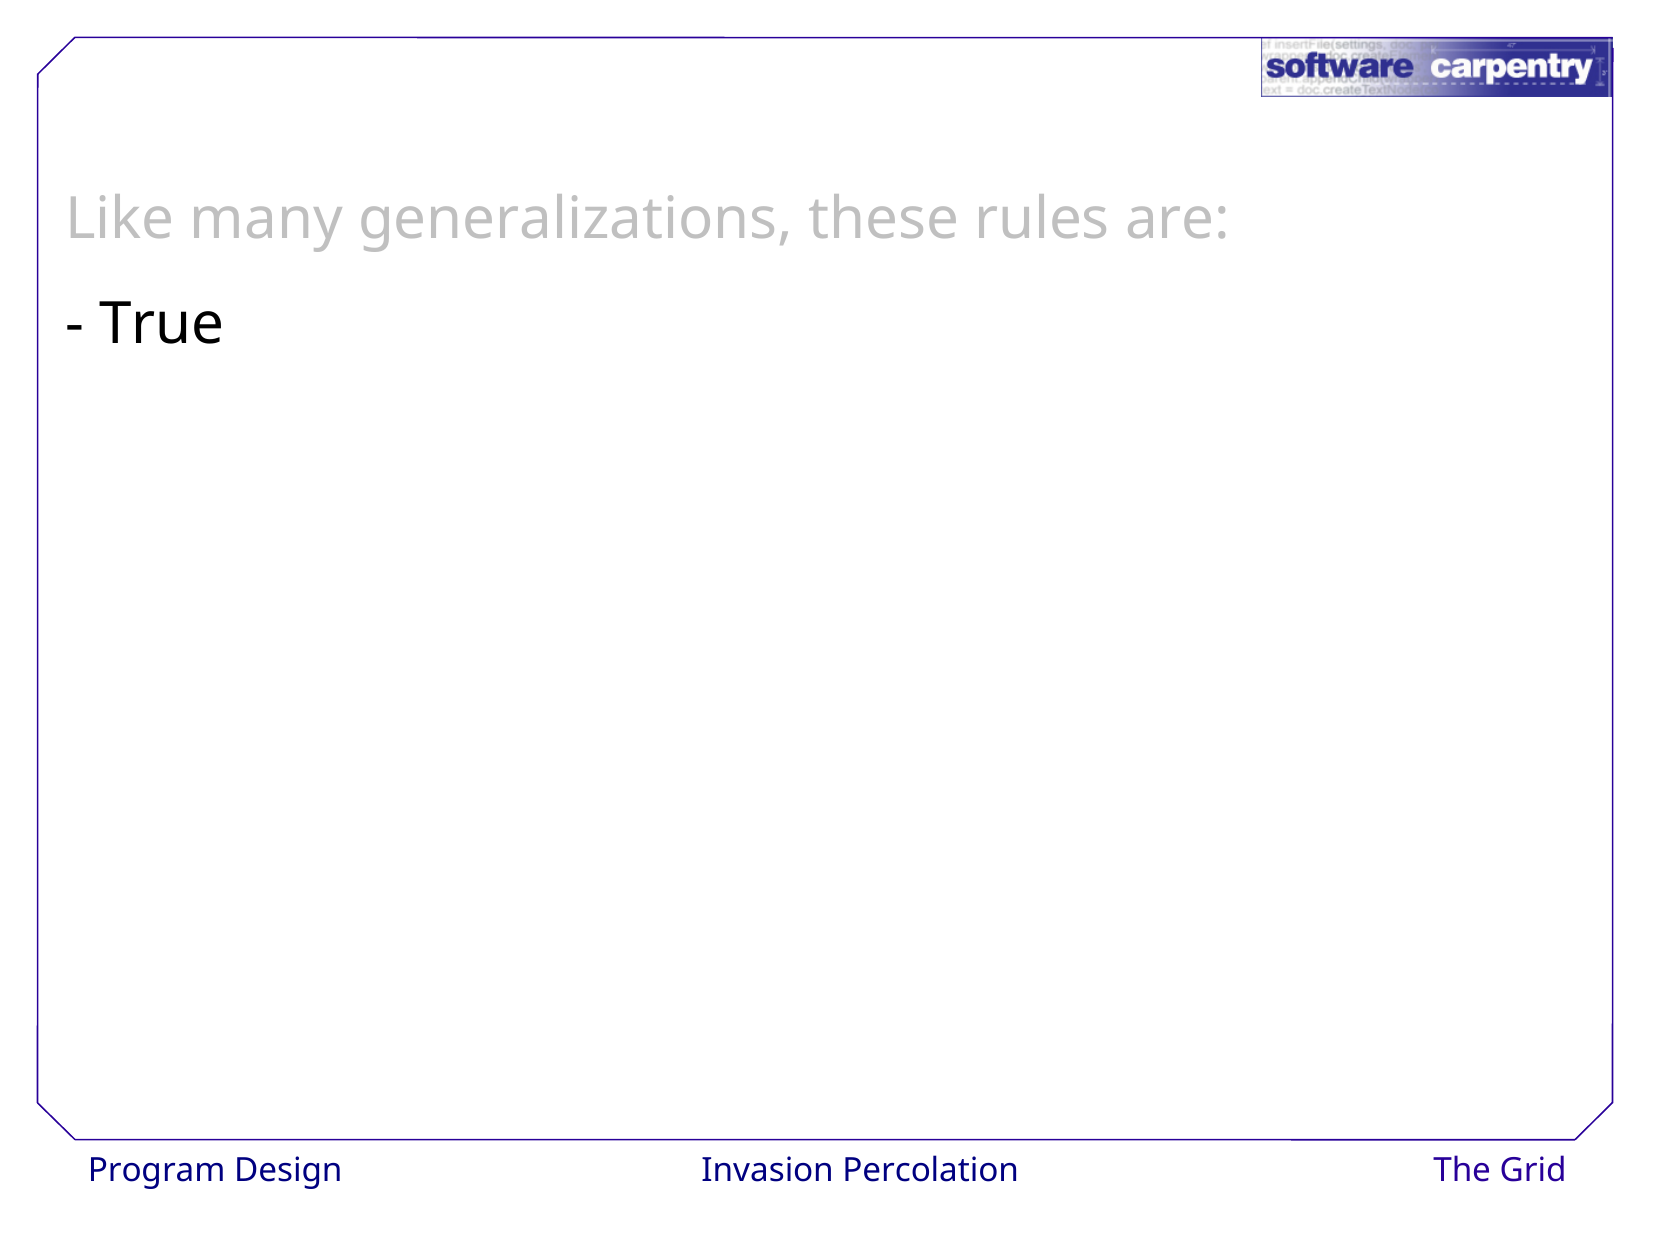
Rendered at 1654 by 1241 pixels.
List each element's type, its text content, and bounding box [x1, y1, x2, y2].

text_box Like many generalizations, these rules are: - True [50, 137, 1396, 364]
picture [1261, 39, 1613, 97]
